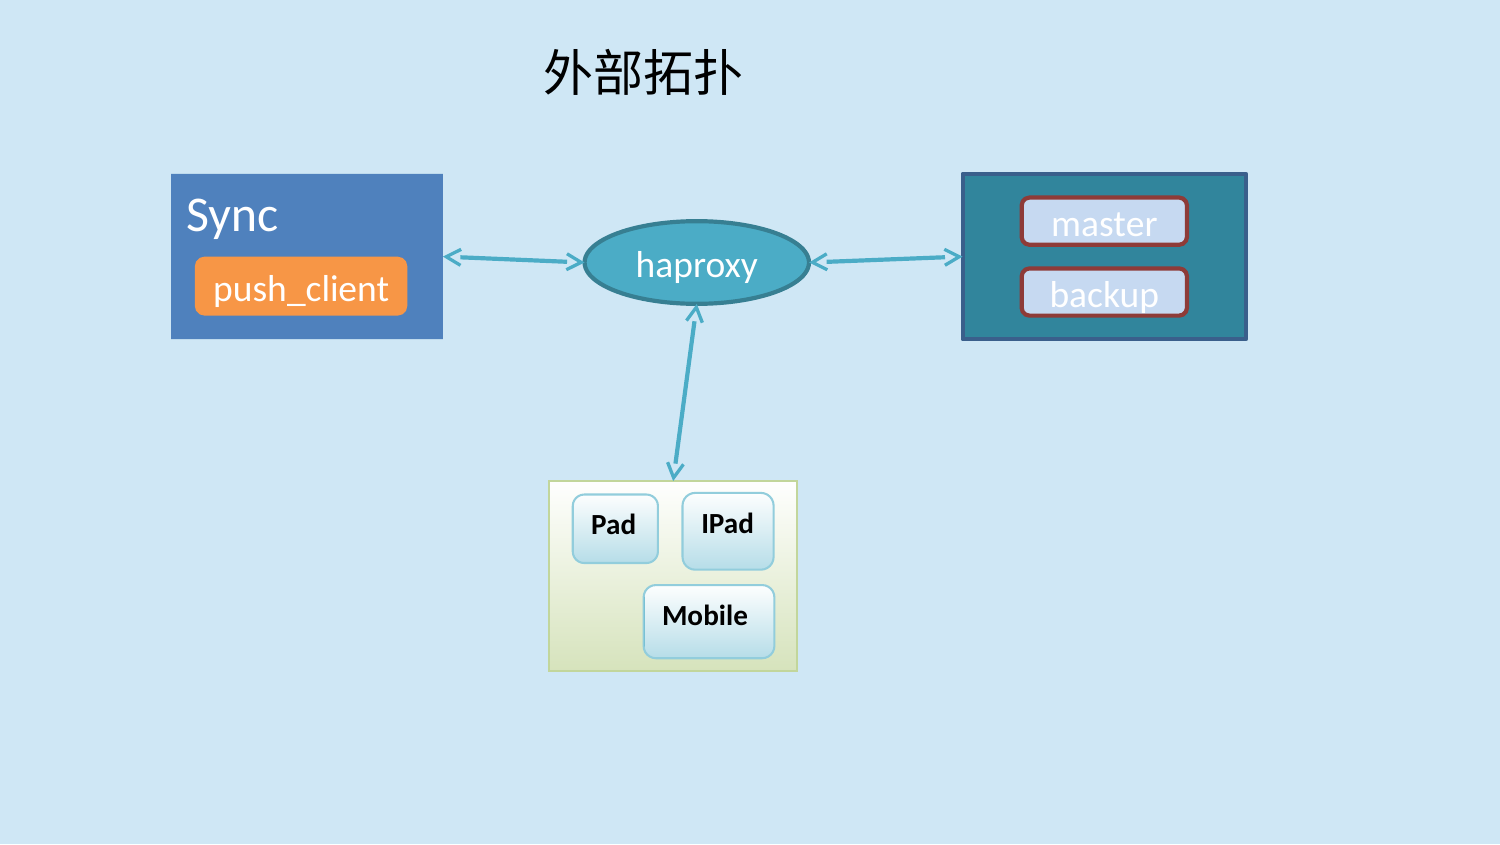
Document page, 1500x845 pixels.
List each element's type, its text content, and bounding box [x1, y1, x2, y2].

text_box Mobile [643, 585, 775, 659]
title 外部拓扑 [135, 33, 1152, 103]
text_box haproxy [584, 221, 809, 304]
text_box Pad [572, 494, 658, 564]
text_box push_client [194, 256, 408, 316]
text_box IPad [682, 492, 774, 570]
text_box backup [1021, 268, 1188, 316]
text_box [549, 481, 798, 671]
text_box Sync [171, 173, 443, 340]
text_box master [1021, 197, 1188, 245]
text_box [962, 173, 1247, 340]
